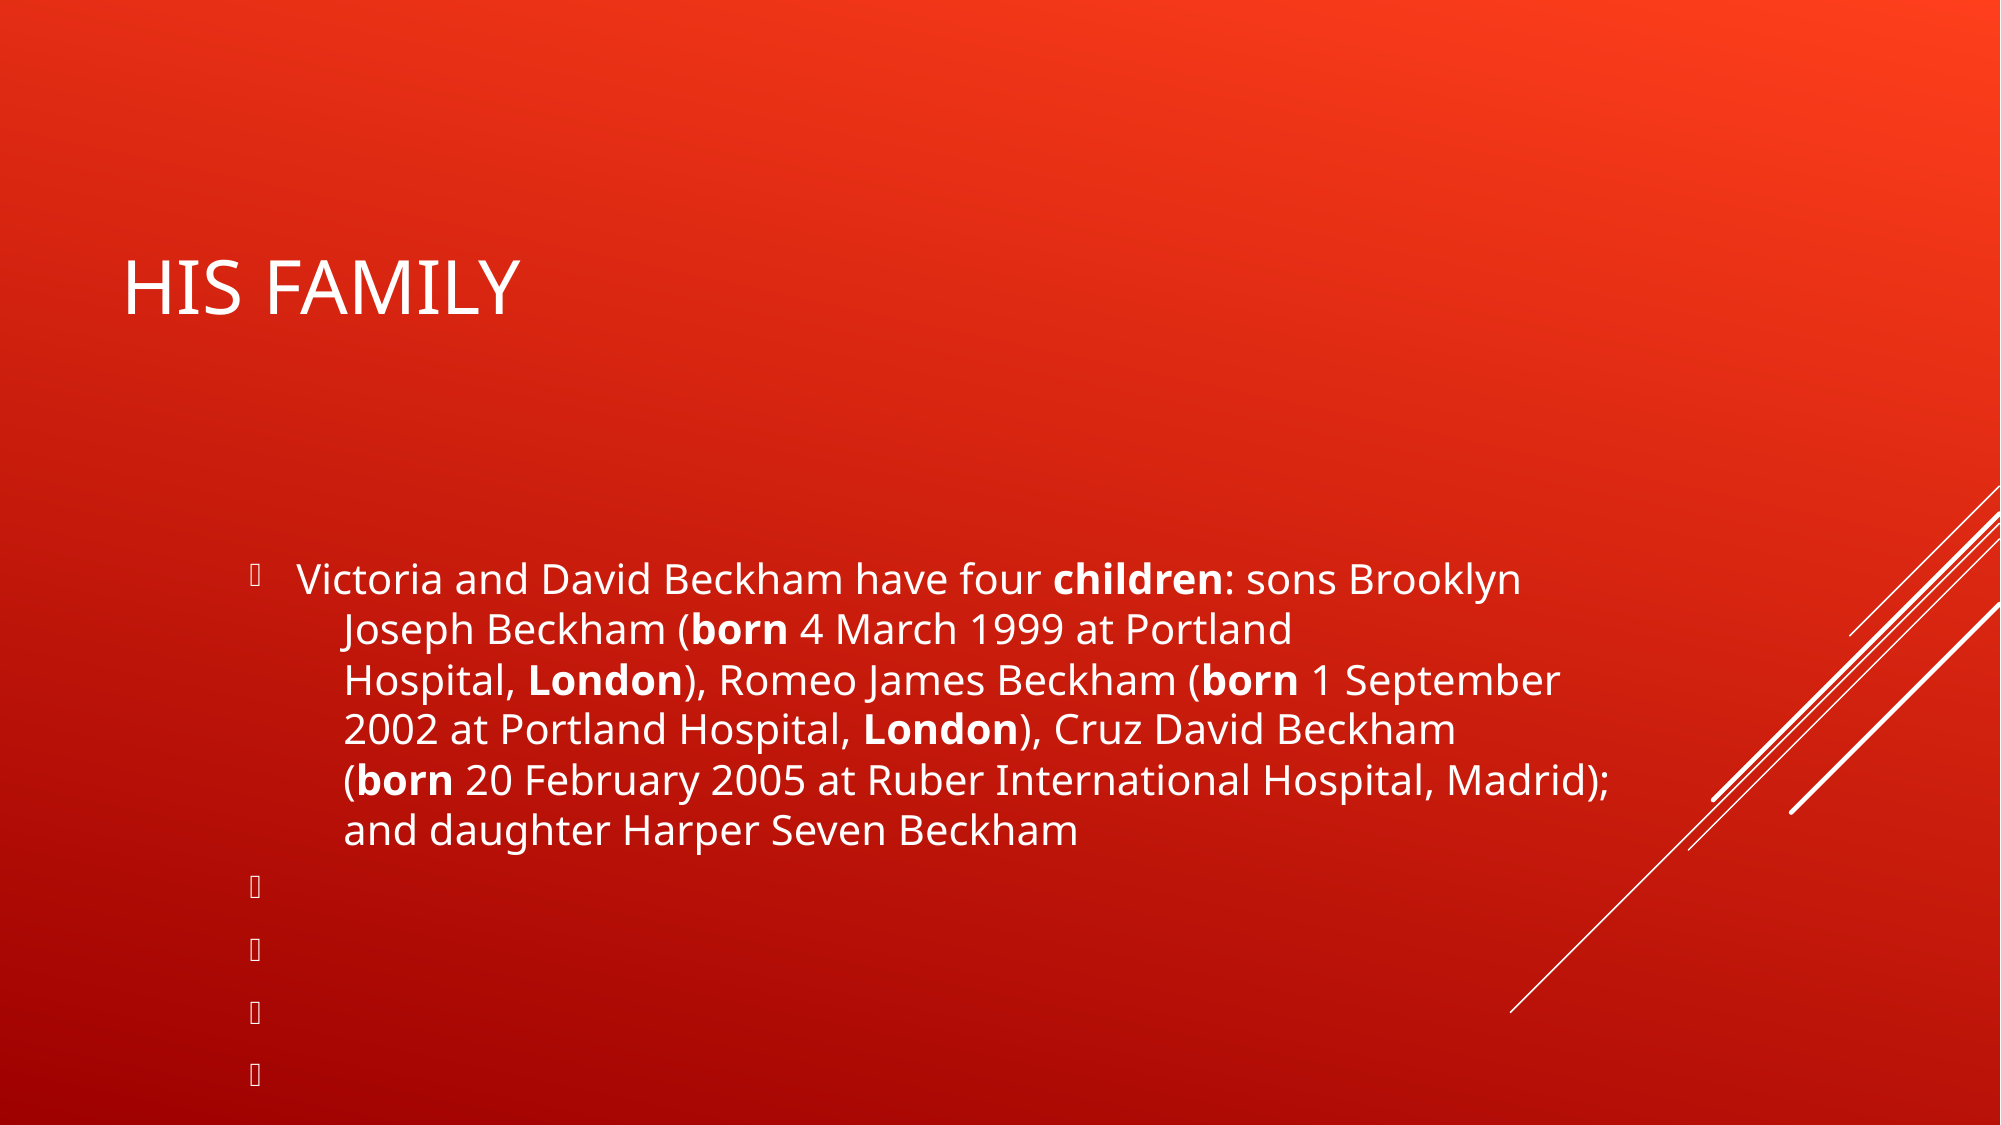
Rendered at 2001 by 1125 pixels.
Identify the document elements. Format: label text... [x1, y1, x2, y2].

list Victoria and David Beckham have four children: sons Brooklyn Joseph Beckham (born 4 March 1999 at Portland Hospital, London), Romeo James Beckham (born 1 September 2002 at Portland Hospital, London), Cruz David Beckham (born 20 February 2005 at Ruber International Hospital, Madrid); and daughter Harper Seven Beckham [234, 531, 1635, 1125]
title His family [106, 160, 1507, 409]
